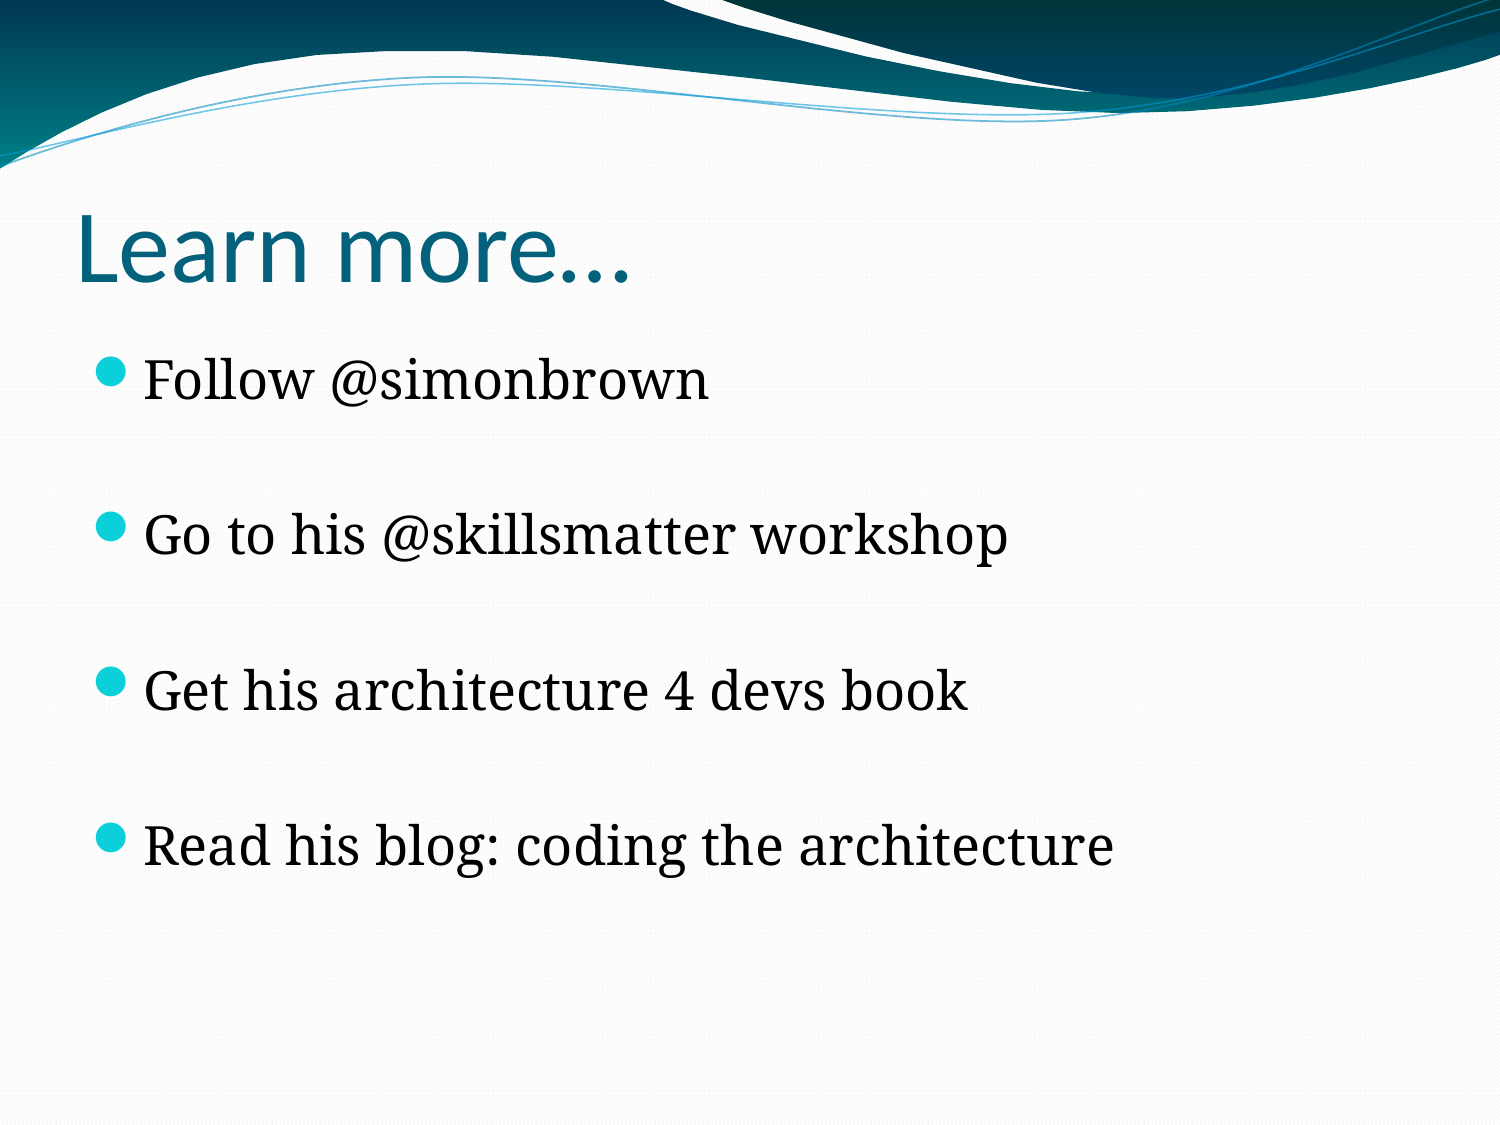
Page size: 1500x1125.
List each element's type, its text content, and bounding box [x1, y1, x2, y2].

title Learn more… [75, 115, 1426, 304]
list Follow @simonbrown Go to his @skillsmatter workshop Get his architecture 4 devs book Read his blog: coding the architecture [76, 338, 1427, 1059]
